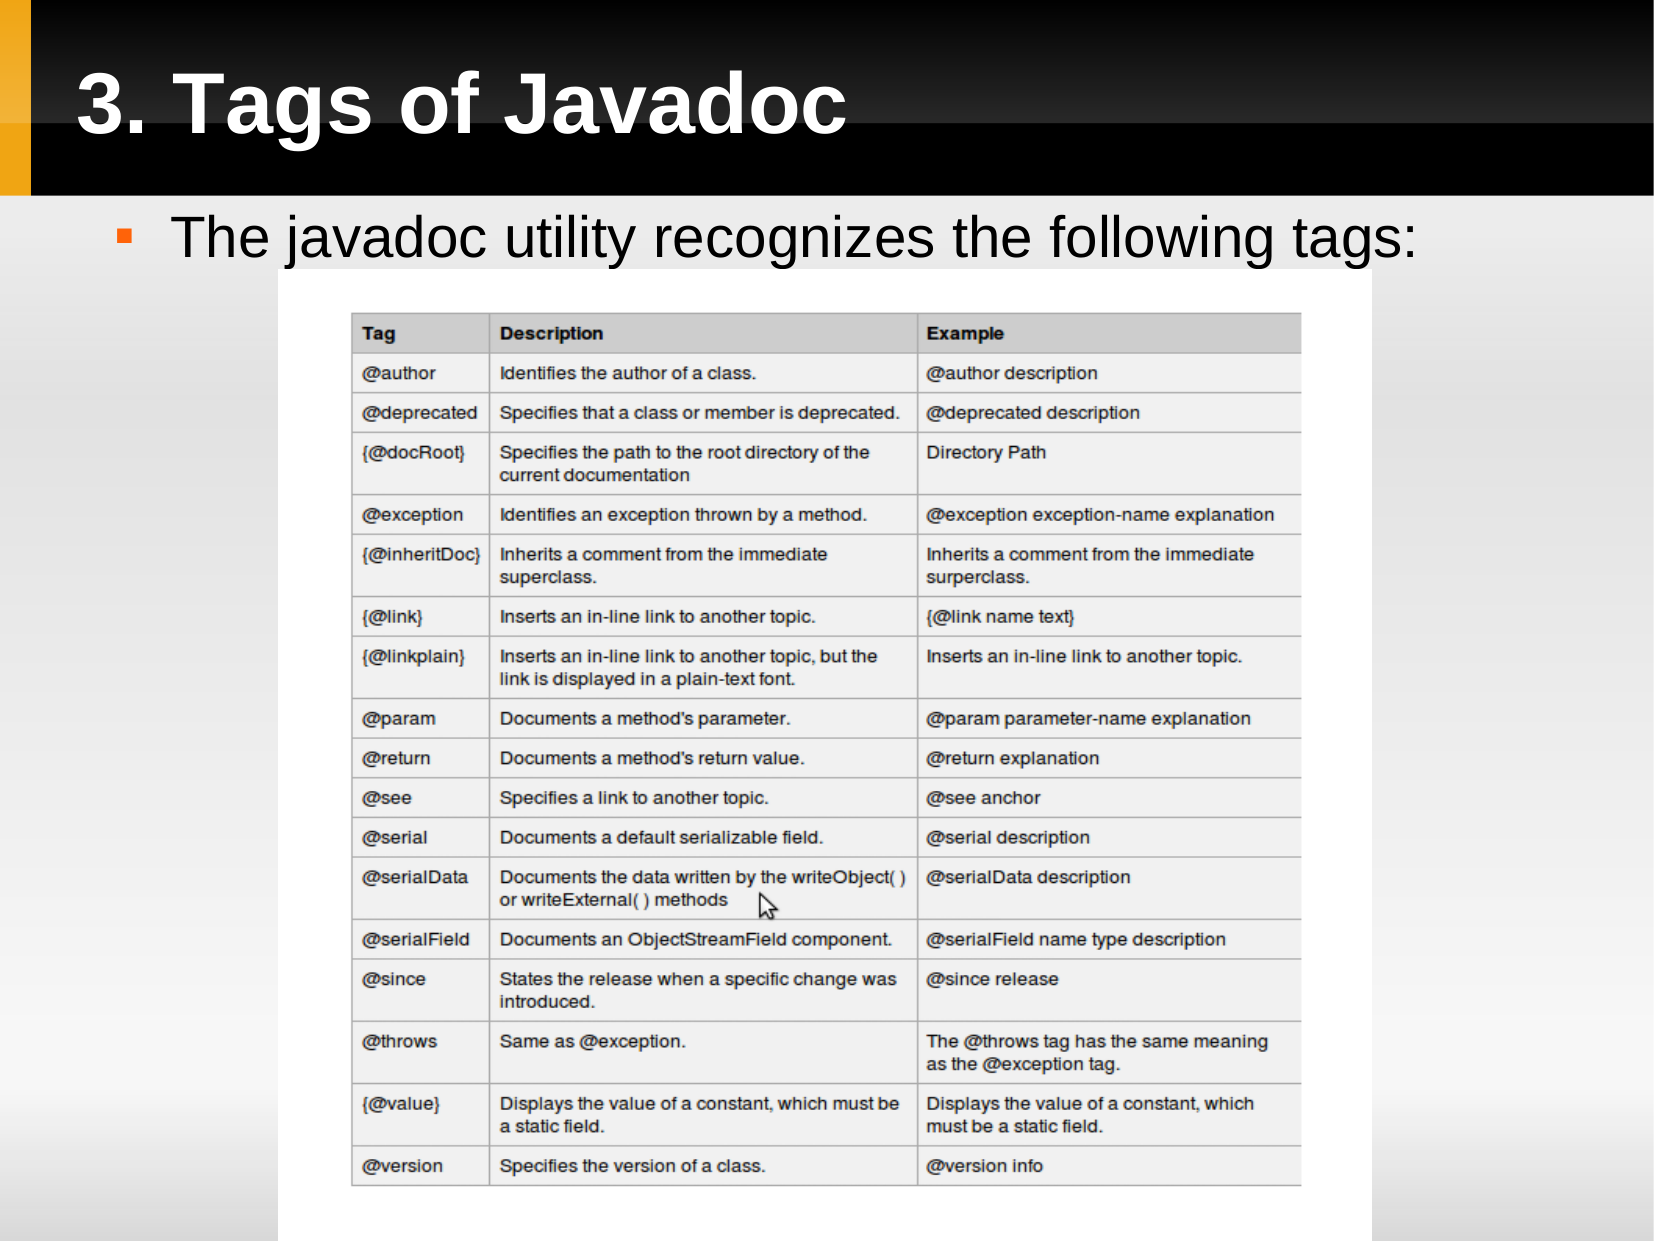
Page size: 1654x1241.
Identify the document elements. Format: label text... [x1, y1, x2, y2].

picture [0, 0, 1654, 1241]
title 3. Tags of Javadoc [76, 0, 1565, 208]
list The javadoc utility recognizes the following tags: [99, 204, 1588, 1024]
